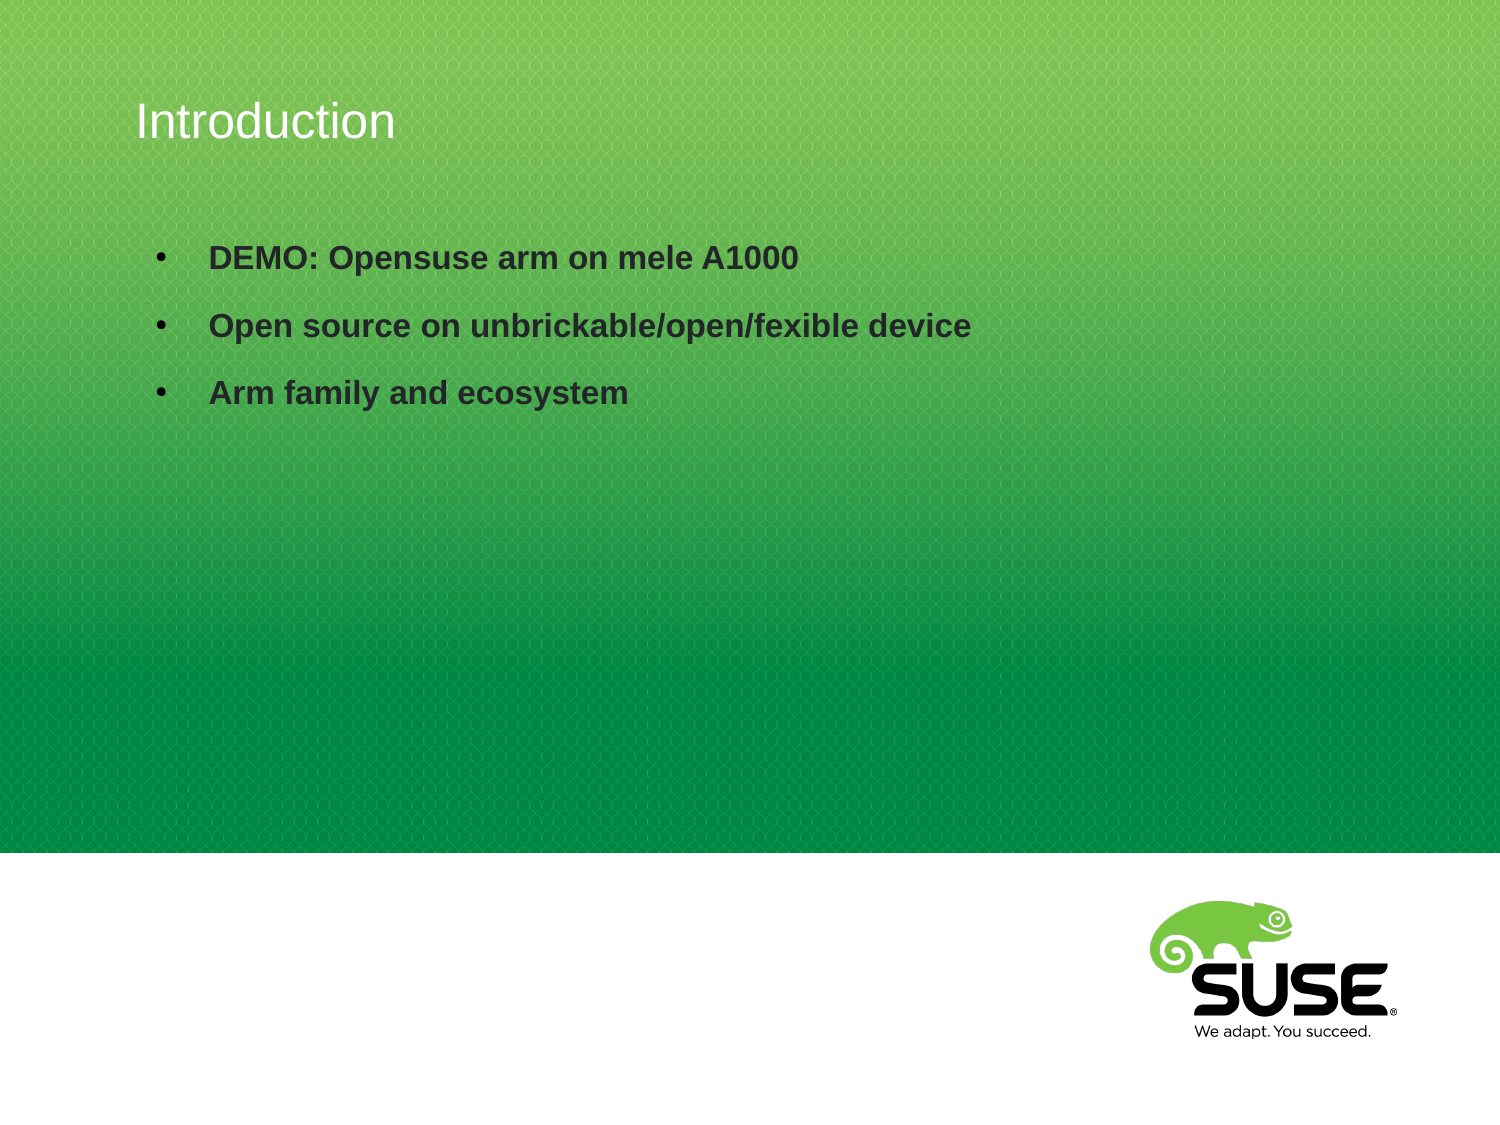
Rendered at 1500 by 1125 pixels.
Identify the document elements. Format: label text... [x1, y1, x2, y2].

list DEMO: Opensuse arm on mele A1000 Open source on unbrickable/open/fexible device Arm family and ecosystem [137, 238, 1374, 982]
picture [1150, 901, 1397, 1039]
picture [0, 0, 1500, 853]
title Introduction [135, 41, 1372, 204]
